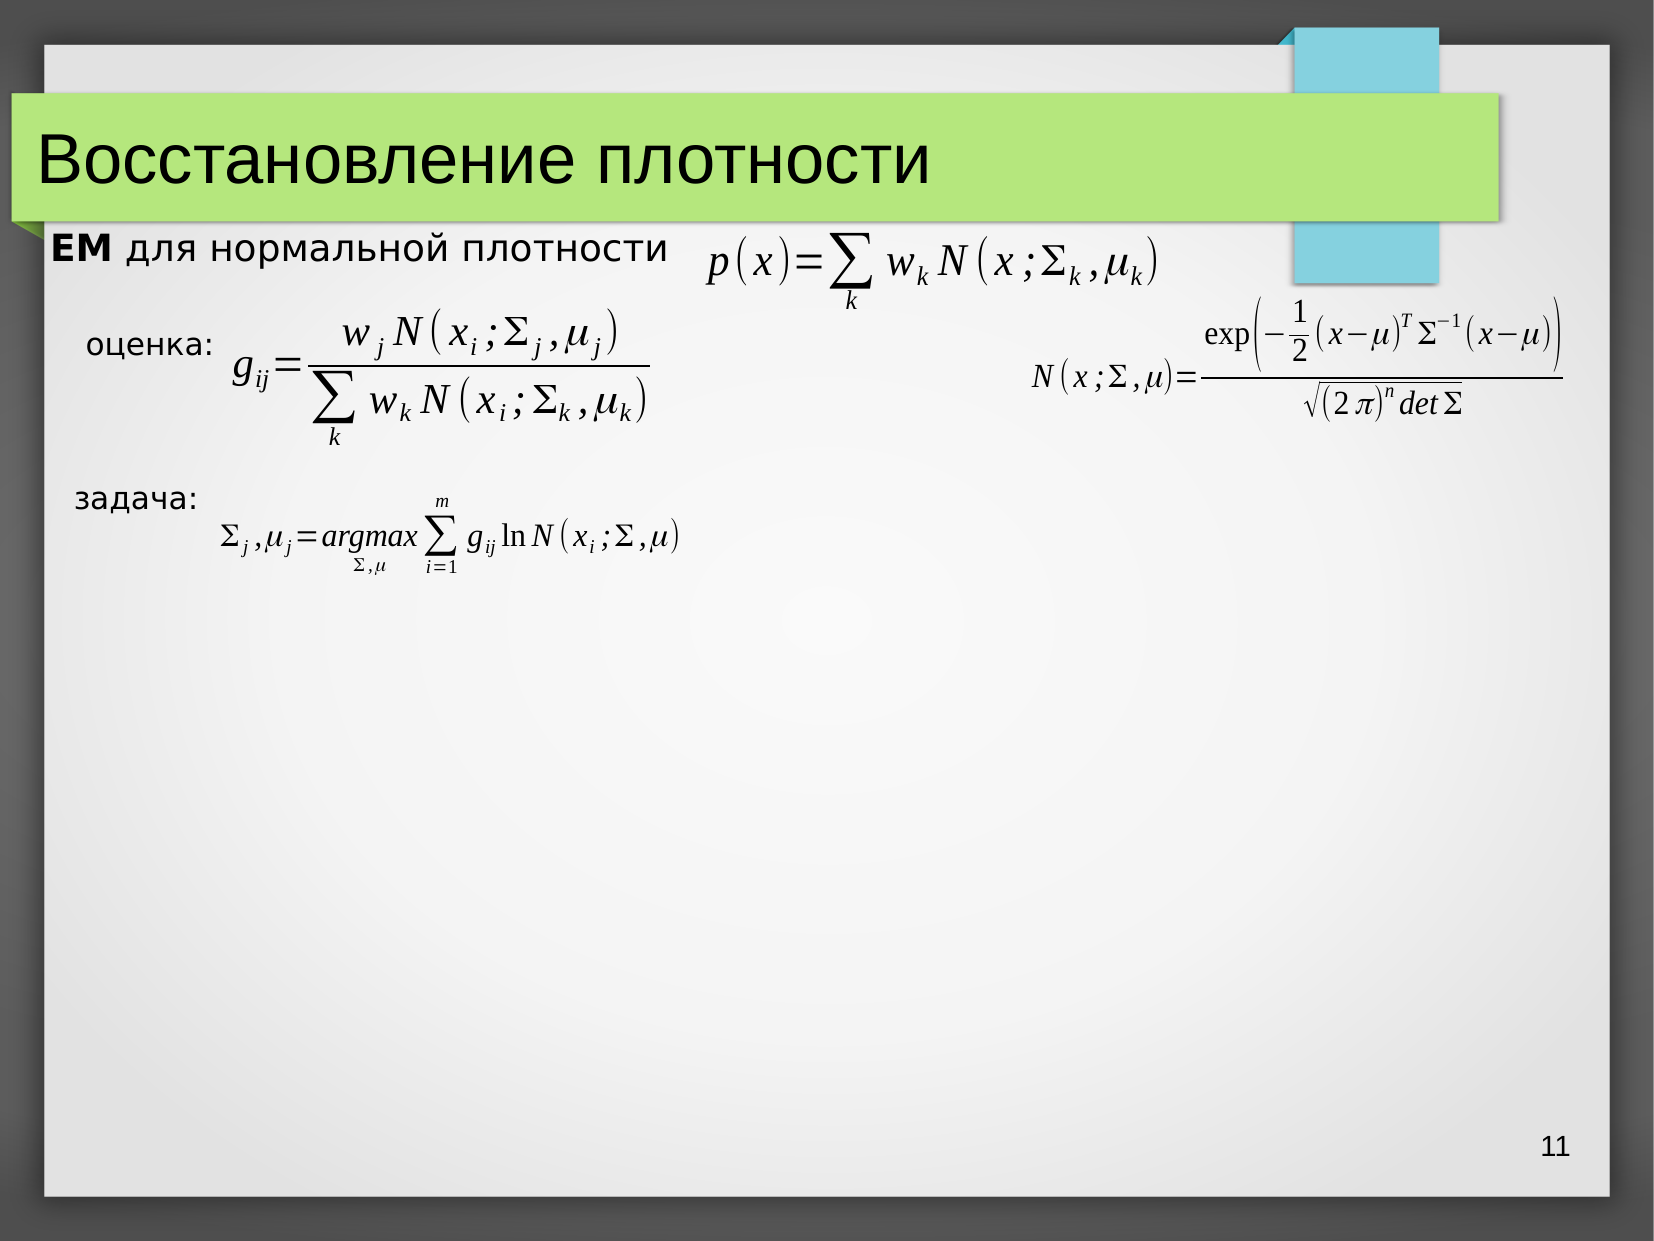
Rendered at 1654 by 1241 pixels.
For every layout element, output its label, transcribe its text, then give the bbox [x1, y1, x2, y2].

text_box EM для нормальной плотности [35, 219, 721, 296]
chart [696, 229, 1571, 426]
title Восстановление плотности [35, 118, 1489, 200]
chart [212, 494, 687, 579]
text_box задача: [59, 473, 225, 532]
chart [224, 307, 659, 454]
text_box оценка: [70, 318, 224, 378]
picture [0, 0, 1654, 1241]
